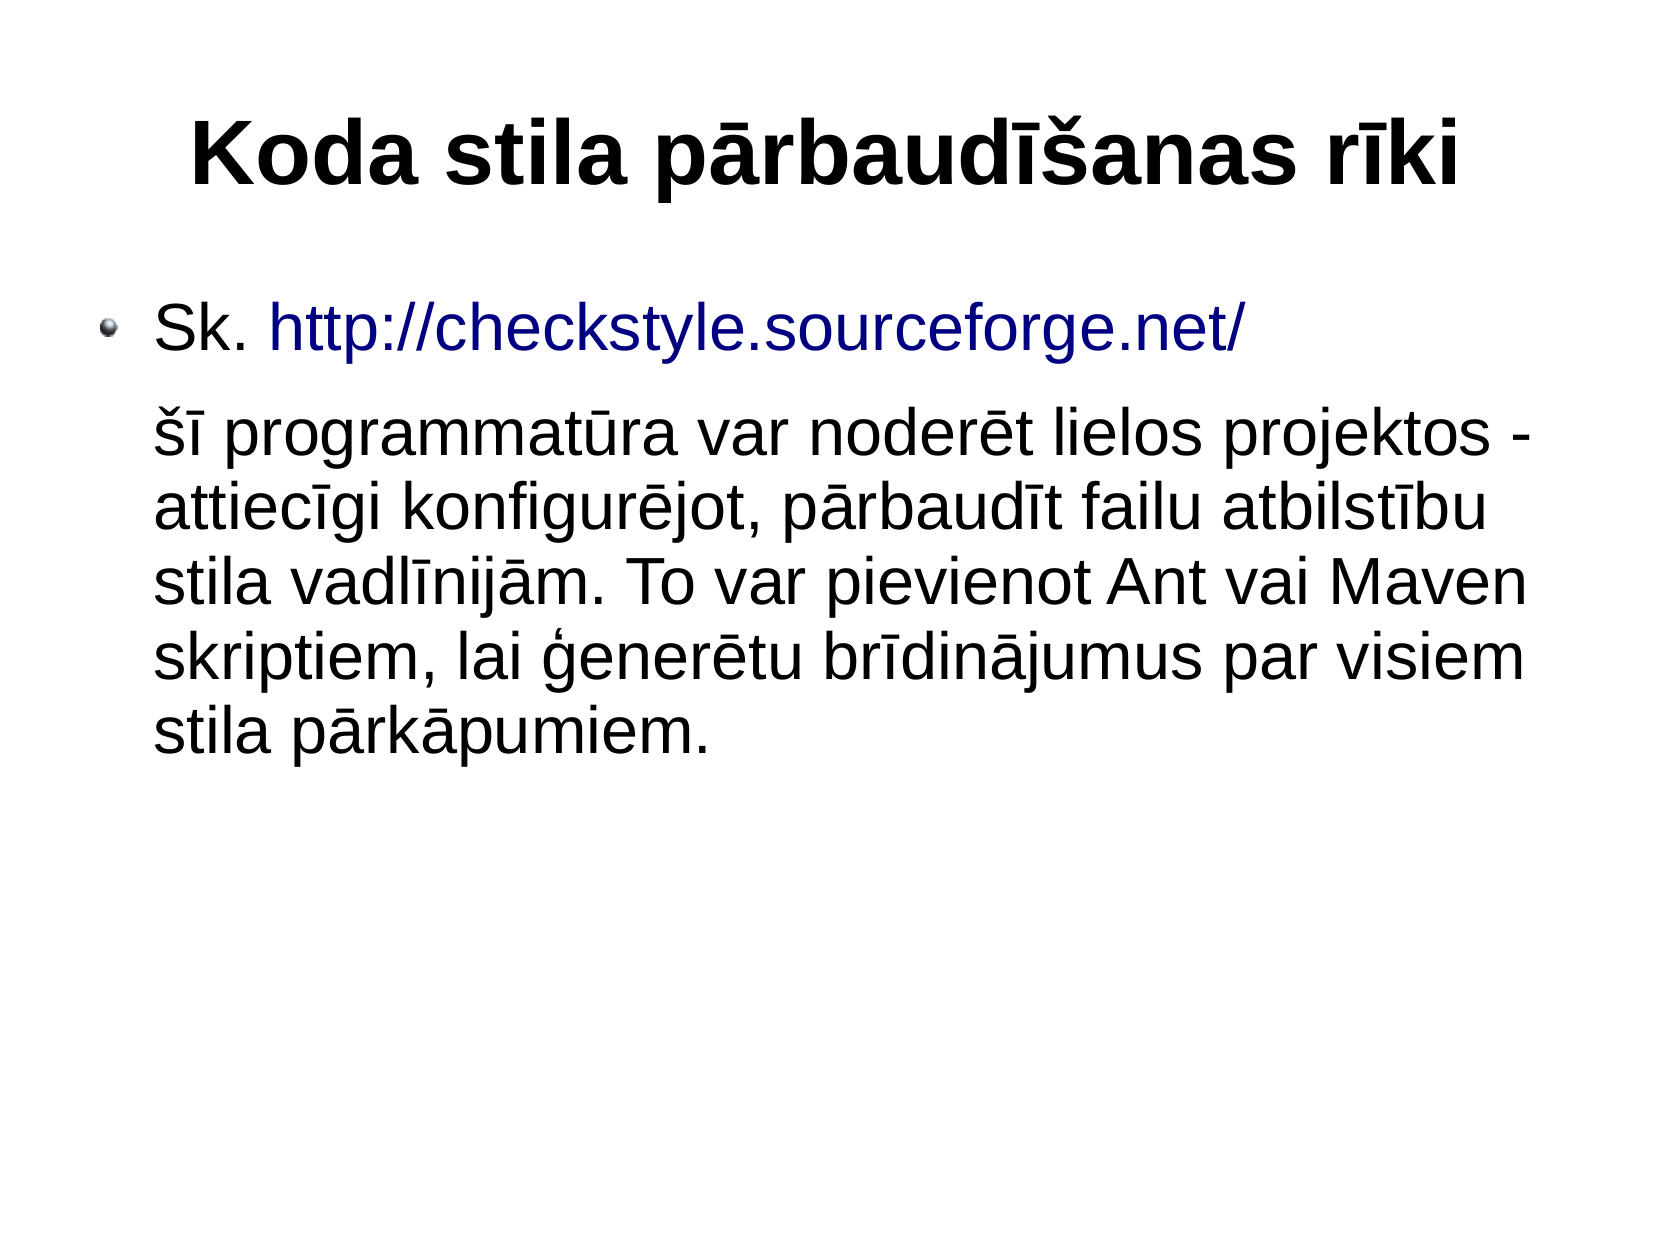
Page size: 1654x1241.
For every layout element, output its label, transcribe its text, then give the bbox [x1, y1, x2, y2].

list Sk. http://checkstyle.sourceforge.net/ šī programmatūra var noderēt lielos projektos - attiecīgi konfigurējot, pārbaudīt failu atbilstību stila vadlīnijām. To var pievienot Ant vai Maven skriptiem, lai ģenerētu brīdinājumus par visiem stila pārkāpumiem. [82, 290, 1538, 1010]
title Koda stila pārbaudīšanas rīki [82, 49, 1571, 257]
